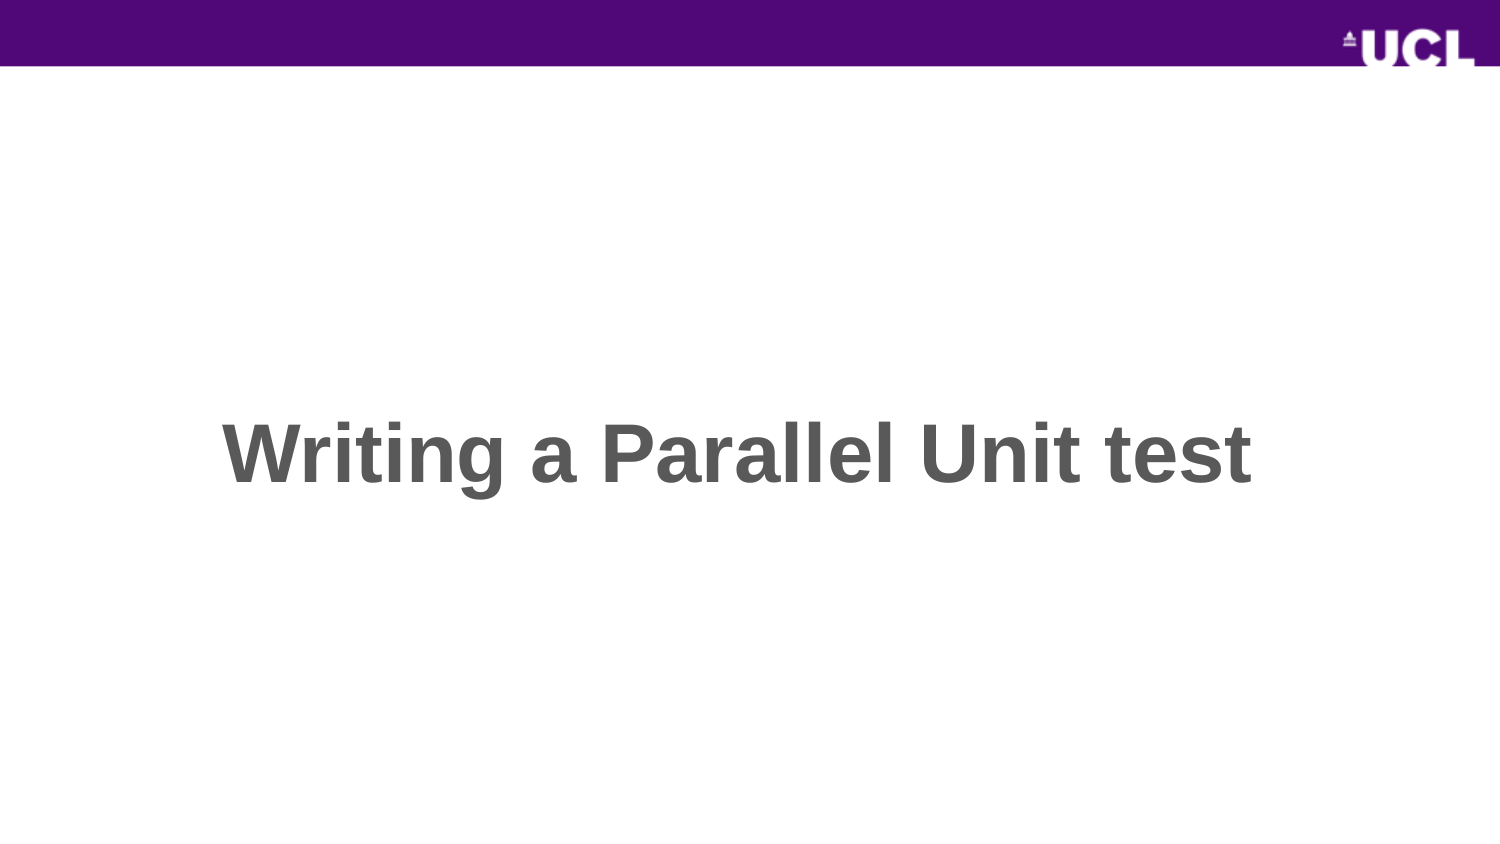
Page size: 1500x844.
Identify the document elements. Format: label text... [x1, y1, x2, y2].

picture [0, 0, 1500, 844]
list Writing a Parallel Unit test [138, 182, 1362, 702]
